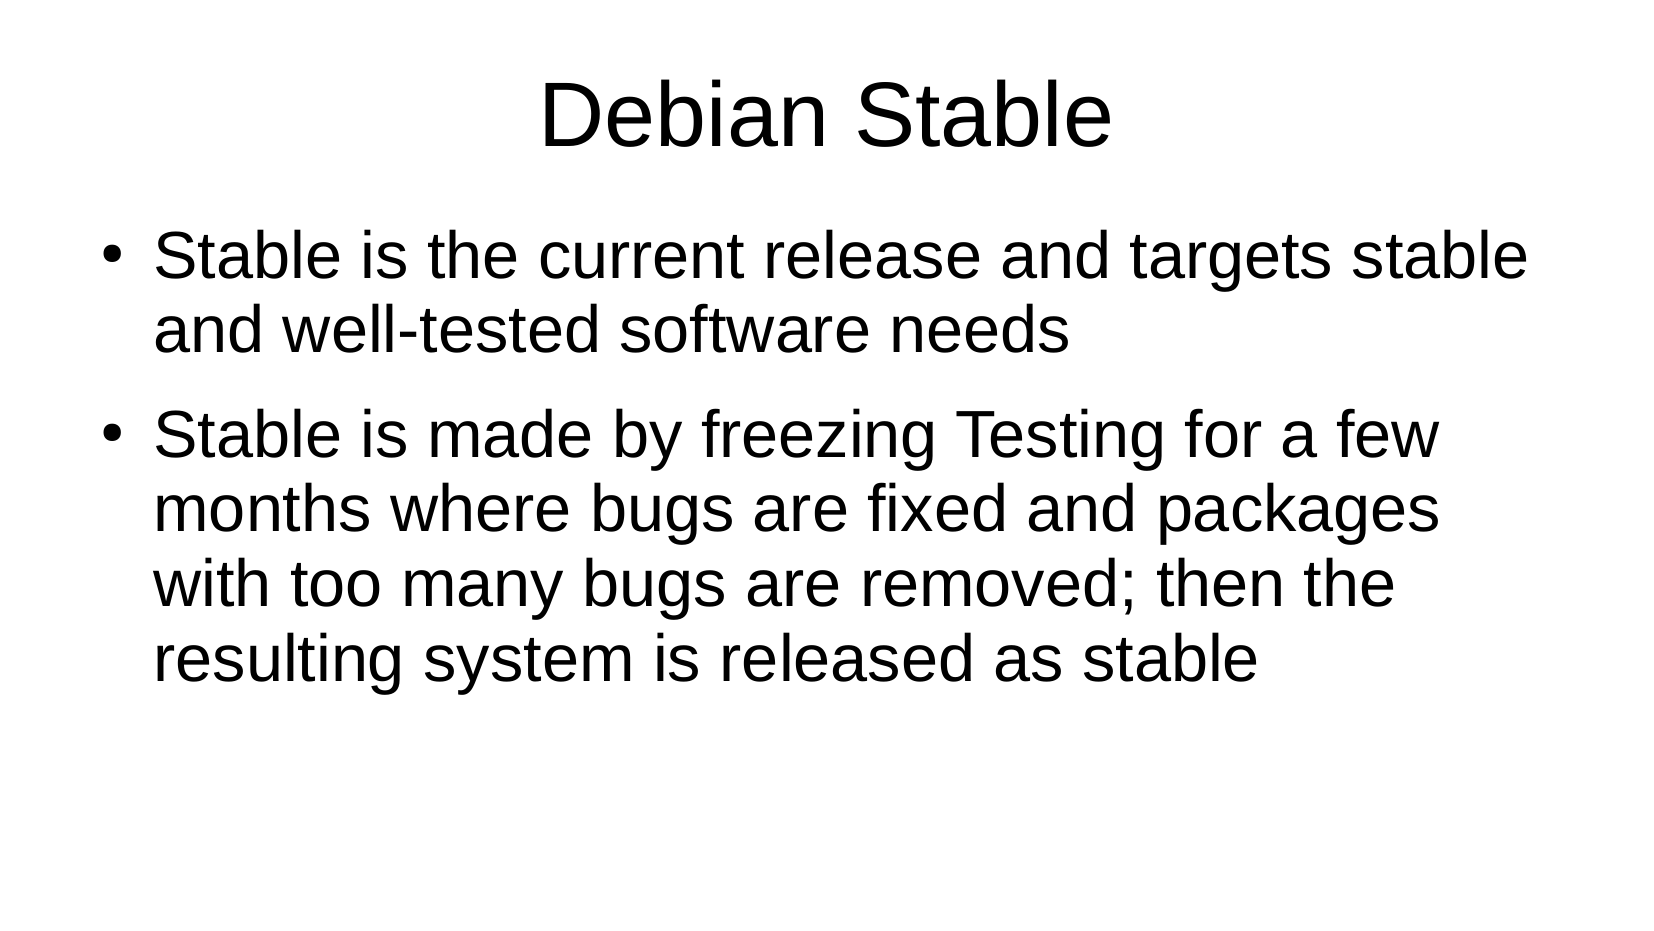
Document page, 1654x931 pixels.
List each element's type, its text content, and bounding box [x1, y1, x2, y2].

list Stable is the current release and targets stable and well-tested software needs Stable is made by freezing Testing for a few months where bugs are fixed and packages with too many bugs are removed; then the resulting system is released as stable [82, 217, 1571, 758]
title Debian Stable [82, 37, 1571, 193]
